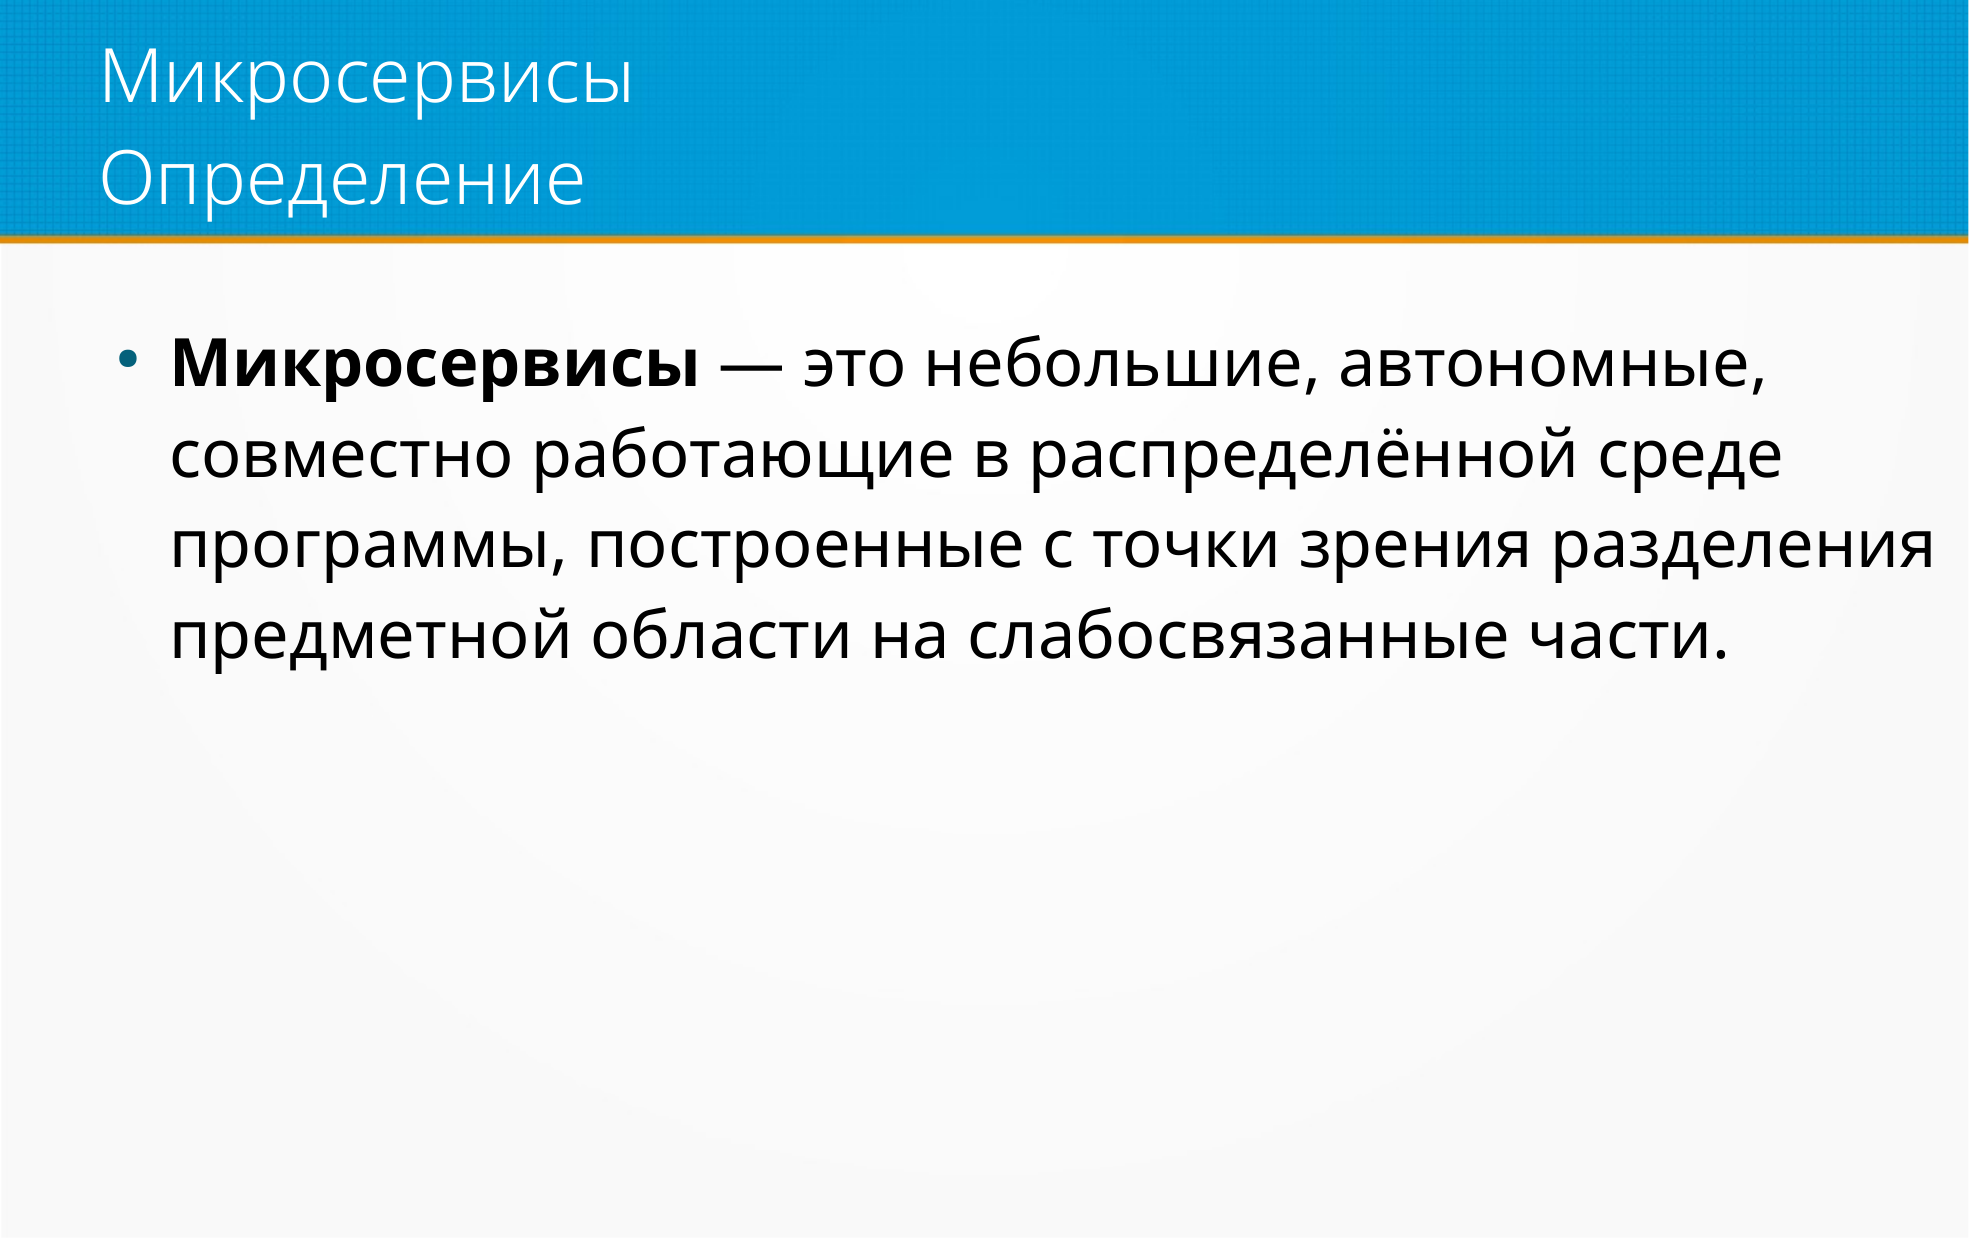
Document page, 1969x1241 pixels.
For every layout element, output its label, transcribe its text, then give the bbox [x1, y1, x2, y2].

title Микросервисы Определение [98, 19, 1870, 227]
list Микросервисы — это небольшие, автономные, совместно работающие в распределённой среде программы, построенные с точки зрения разделения предметной области на слабосвязанные части. [98, 315, 1969, 1241]
picture [0, 233, 1969, 1241]
